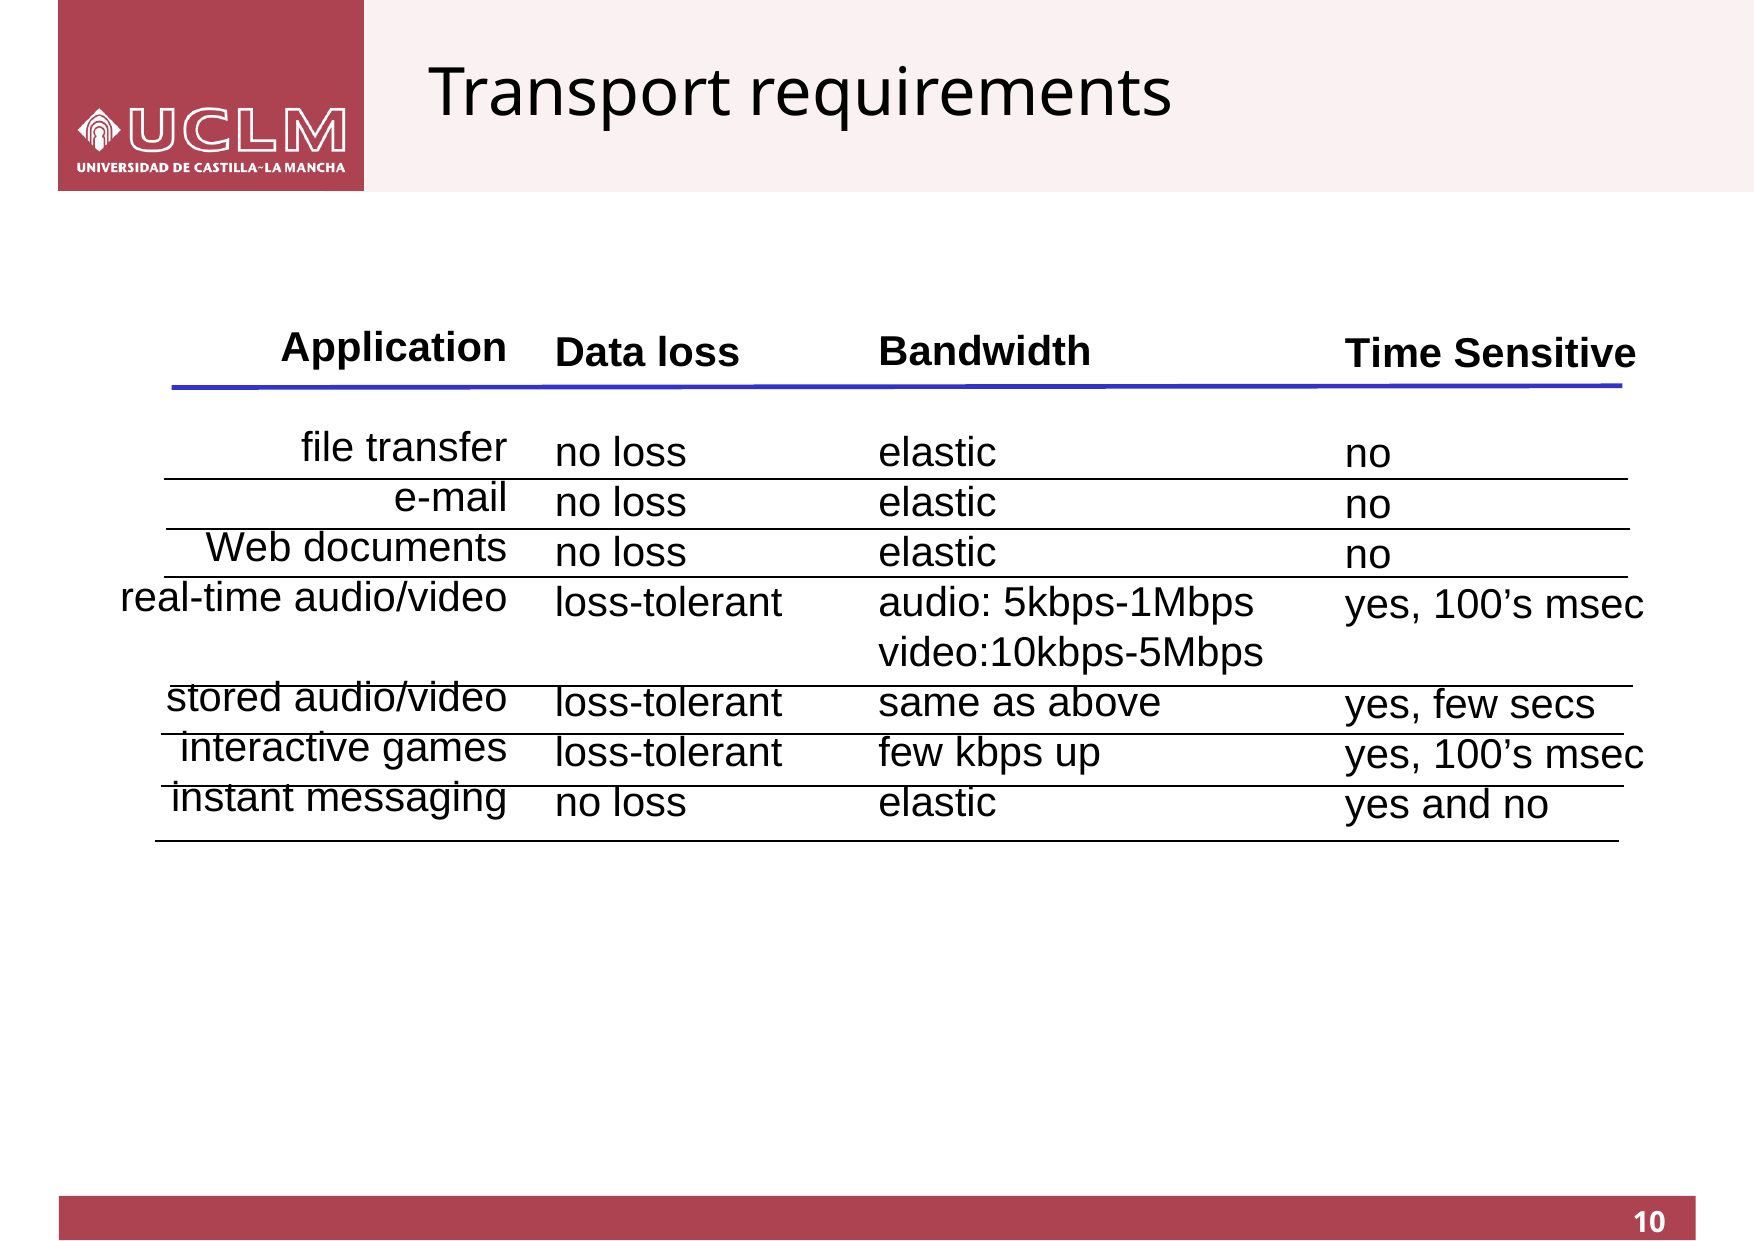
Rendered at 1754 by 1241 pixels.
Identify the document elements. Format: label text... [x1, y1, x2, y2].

text_box Data loss no loss no loss no loss loss-tolerant loss-tolerant loss-tolerant no loss [540, 578, 798, 685]
picture [58, 0, 364, 191]
text_box Time Sensitive no no no yes, 100’s msec yes, few secs yes, 100’s msec yes and no [1330, 318, 1726, 835]
text_box Data loss no loss no loss no loss loss-tolerant loss-tolerant loss-tolerant no loss [540, 687, 798, 733]
text_box Data loss no loss no loss no loss loss-tolerant loss-tolerant loss-tolerant no loss [540, 735, 798, 785]
text_box Data loss no loss no loss no loss loss-tolerant loss-tolerant loss-tolerant no loss [540, 316, 798, 384]
text_box Bandwidth elastic elastic elastic audio: 5kbps-1Mbps video:10kbps-5Mbps same as above few kbps up elastic [863, 389, 1330, 478]
text_box Data loss no loss no loss no loss loss-tolerant loss-tolerant loss-tolerant no loss [540, 390, 798, 478]
text_box Bandwidth elastic elastic elastic audio: 5kbps-1Mbps video:10kbps-5Mbps same as above few kbps up elastic [863, 316, 1358, 384]
text_box Bandwidth elastic elastic elastic audio: 5kbps-1Mbps video:10kbps-5Mbps same as above few kbps up elastic [863, 480, 1330, 528]
text_box Data loss no loss no loss no loss loss-tolerant loss-tolerant loss-tolerant no loss [540, 787, 798, 833]
text_box Bandwidth elastic elastic elastic audio: 5kbps-1Mbps video:10kbps-5Mbps same as above few kbps up elastic [863, 787, 1330, 833]
text_box Bandwidth elastic elastic elastic audio: 5kbps-1Mbps video:10kbps-5Mbps same as above few kbps up elastic [863, 578, 1330, 685]
text_box Bandwidth elastic elastic elastic audio: 5kbps-1Mbps video:10kbps-5Mbps same as above few kbps up elastic [863, 530, 1330, 576]
text_box Bandwidth elastic elastic elastic audio: 5kbps-1Mbps video:10kbps-5Mbps same as above few kbps up elastic [863, 735, 1330, 785]
title Transport requirements [413, 0, 1667, 198]
text_box Data loss no loss no loss no loss loss-tolerant loss-tolerant loss-tolerant no loss [540, 530, 798, 576]
text_box Application file transfer e-mail Web documents real-time audio/video stored audio/video interactive games instant messaging [105, 312, 523, 828]
text_box Bandwidth elastic elastic elastic audio: 5kbps-1Mbps video:10kbps-5Mbps same as above few kbps up elastic [863, 687, 1330, 733]
text_box Data loss no loss no loss no loss loss-tolerant loss-tolerant loss-tolerant no loss [540, 480, 798, 528]
